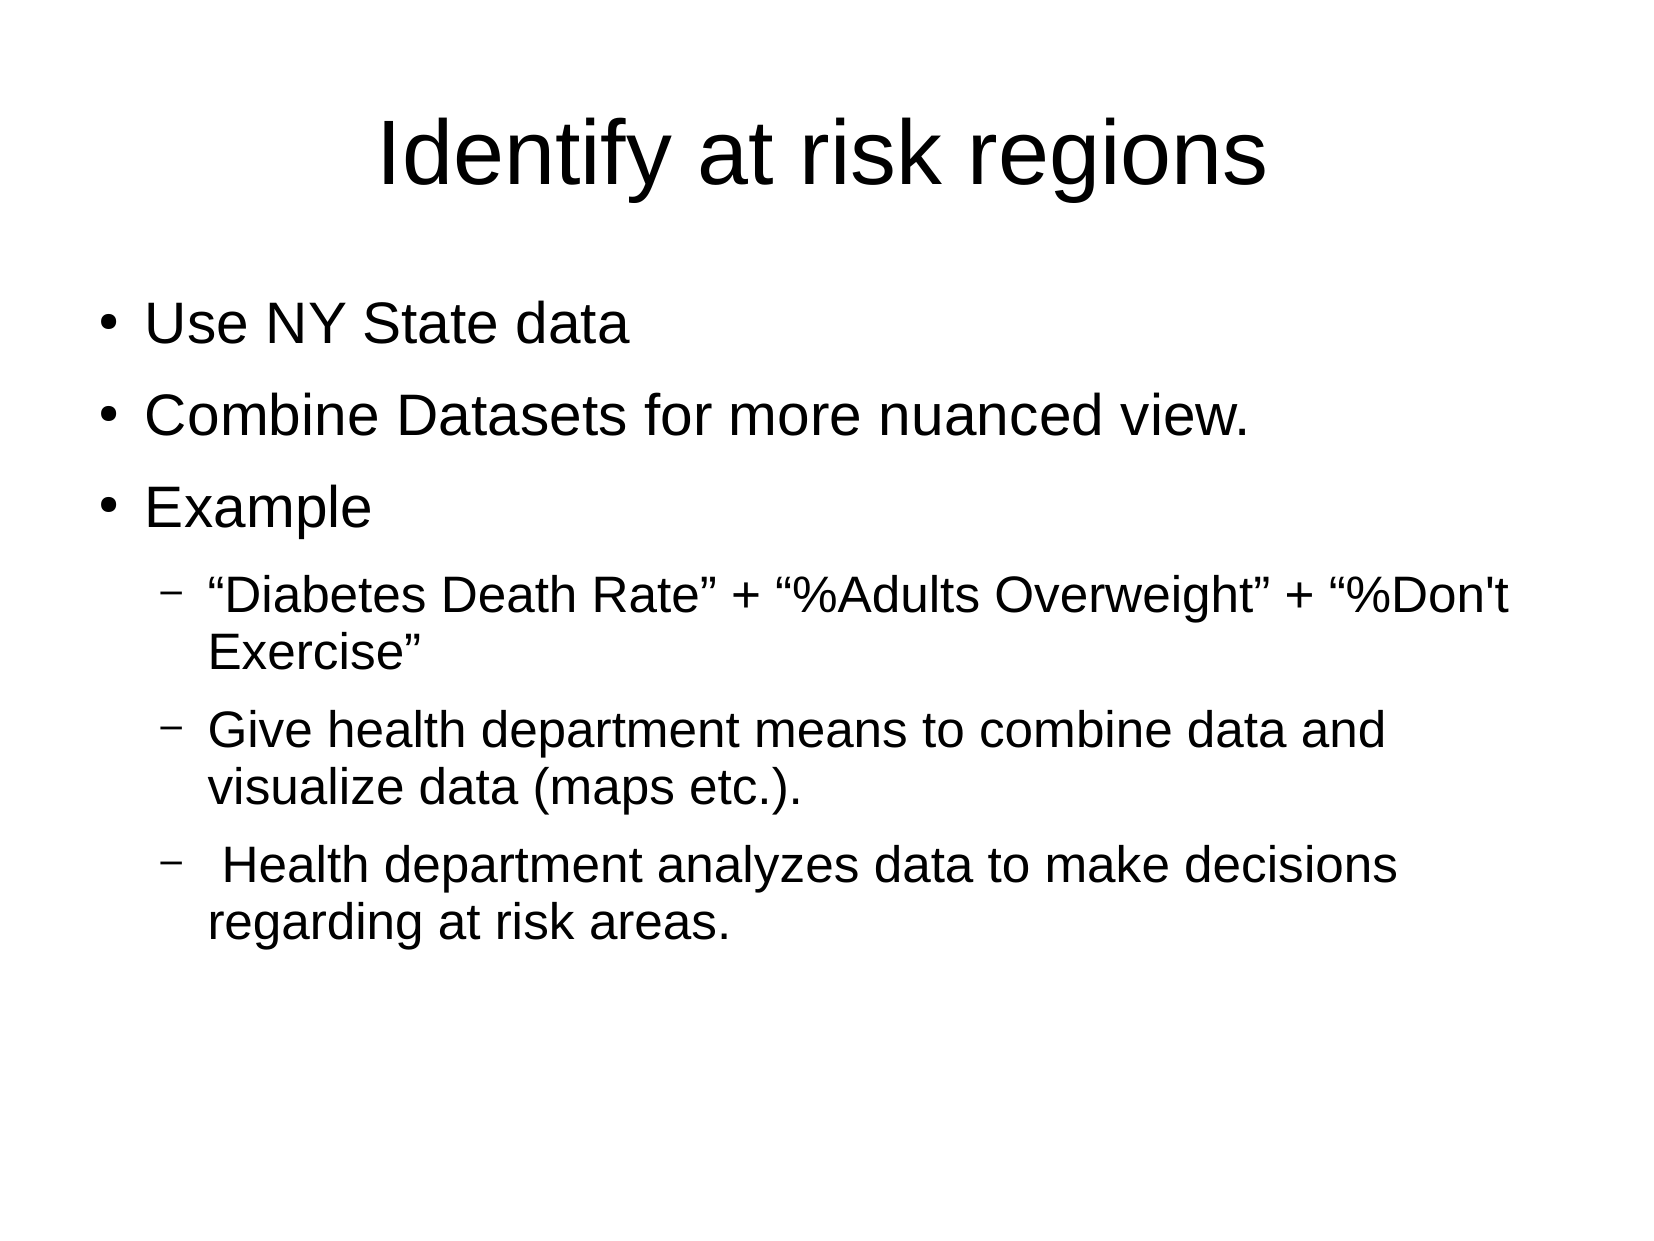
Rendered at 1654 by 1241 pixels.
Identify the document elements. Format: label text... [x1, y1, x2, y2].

list Use NY State data Combine Datasets for more nuanced view. Example “Diabetes Death Rate” + “%Adults Overweight” + “%Don't Exercise” Give health department means to combine data and visualize data (maps etc.). Health department analyzes data to make decisions regarding at risk areas. [82, 290, 1538, 1010]
title Identify at risk regions [82, 49, 1571, 257]
